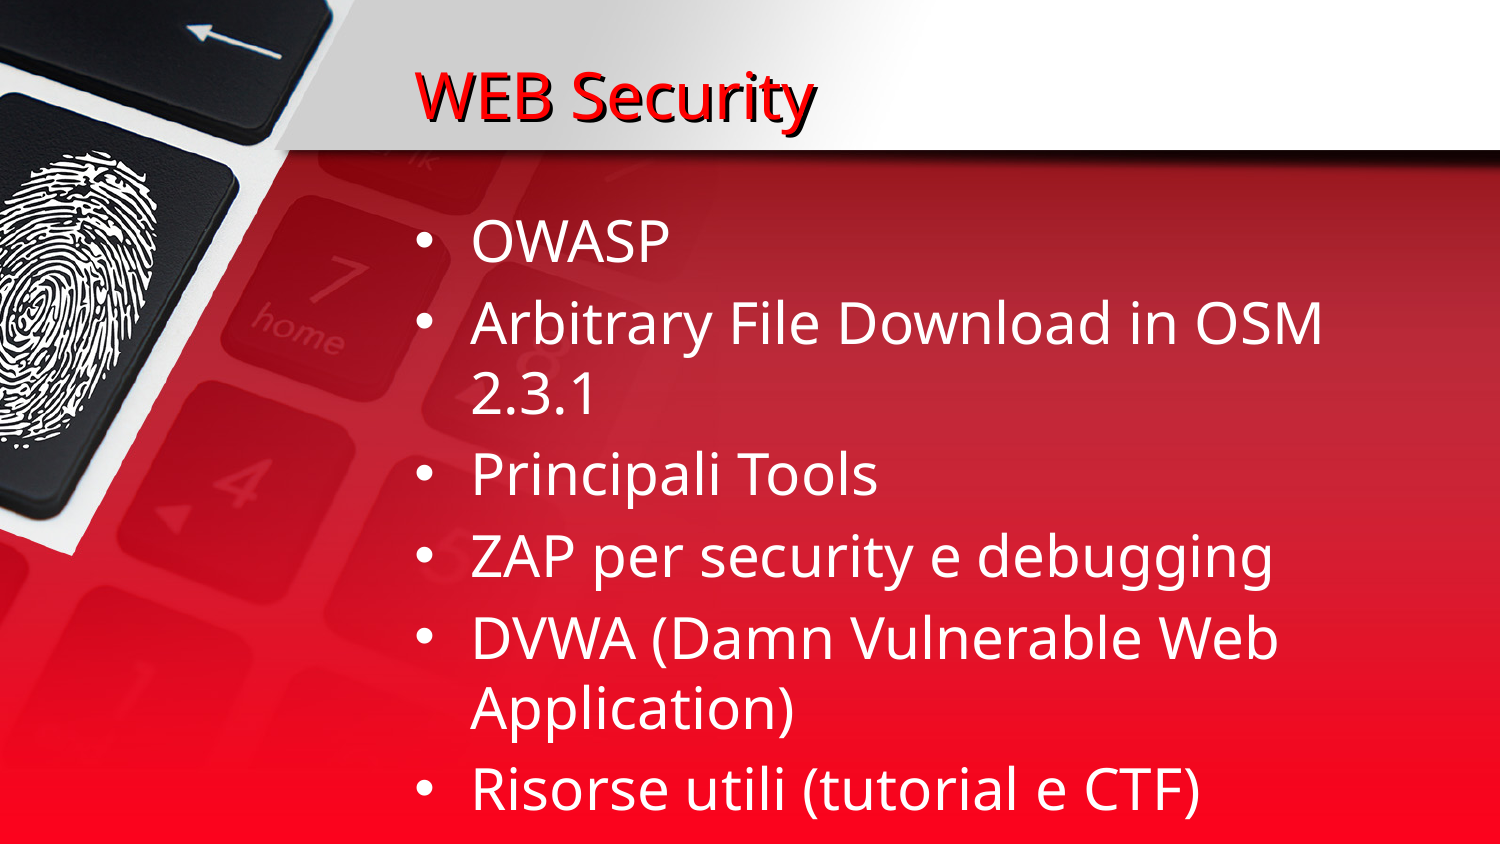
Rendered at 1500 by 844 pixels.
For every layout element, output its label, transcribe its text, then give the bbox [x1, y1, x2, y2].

list OWASP Arbitrary File Download in OSM 2.3.1 Principali Tools ZAP per security e debugging DVWA (Damn Vulnerable Web Application) Risorse utili (tutorial e CTF) Qualche challenge e CTF insieme [399, 196, 1377, 773]
title WEB Security [399, 46, 1377, 141]
picture [0, 0, 1500, 844]
